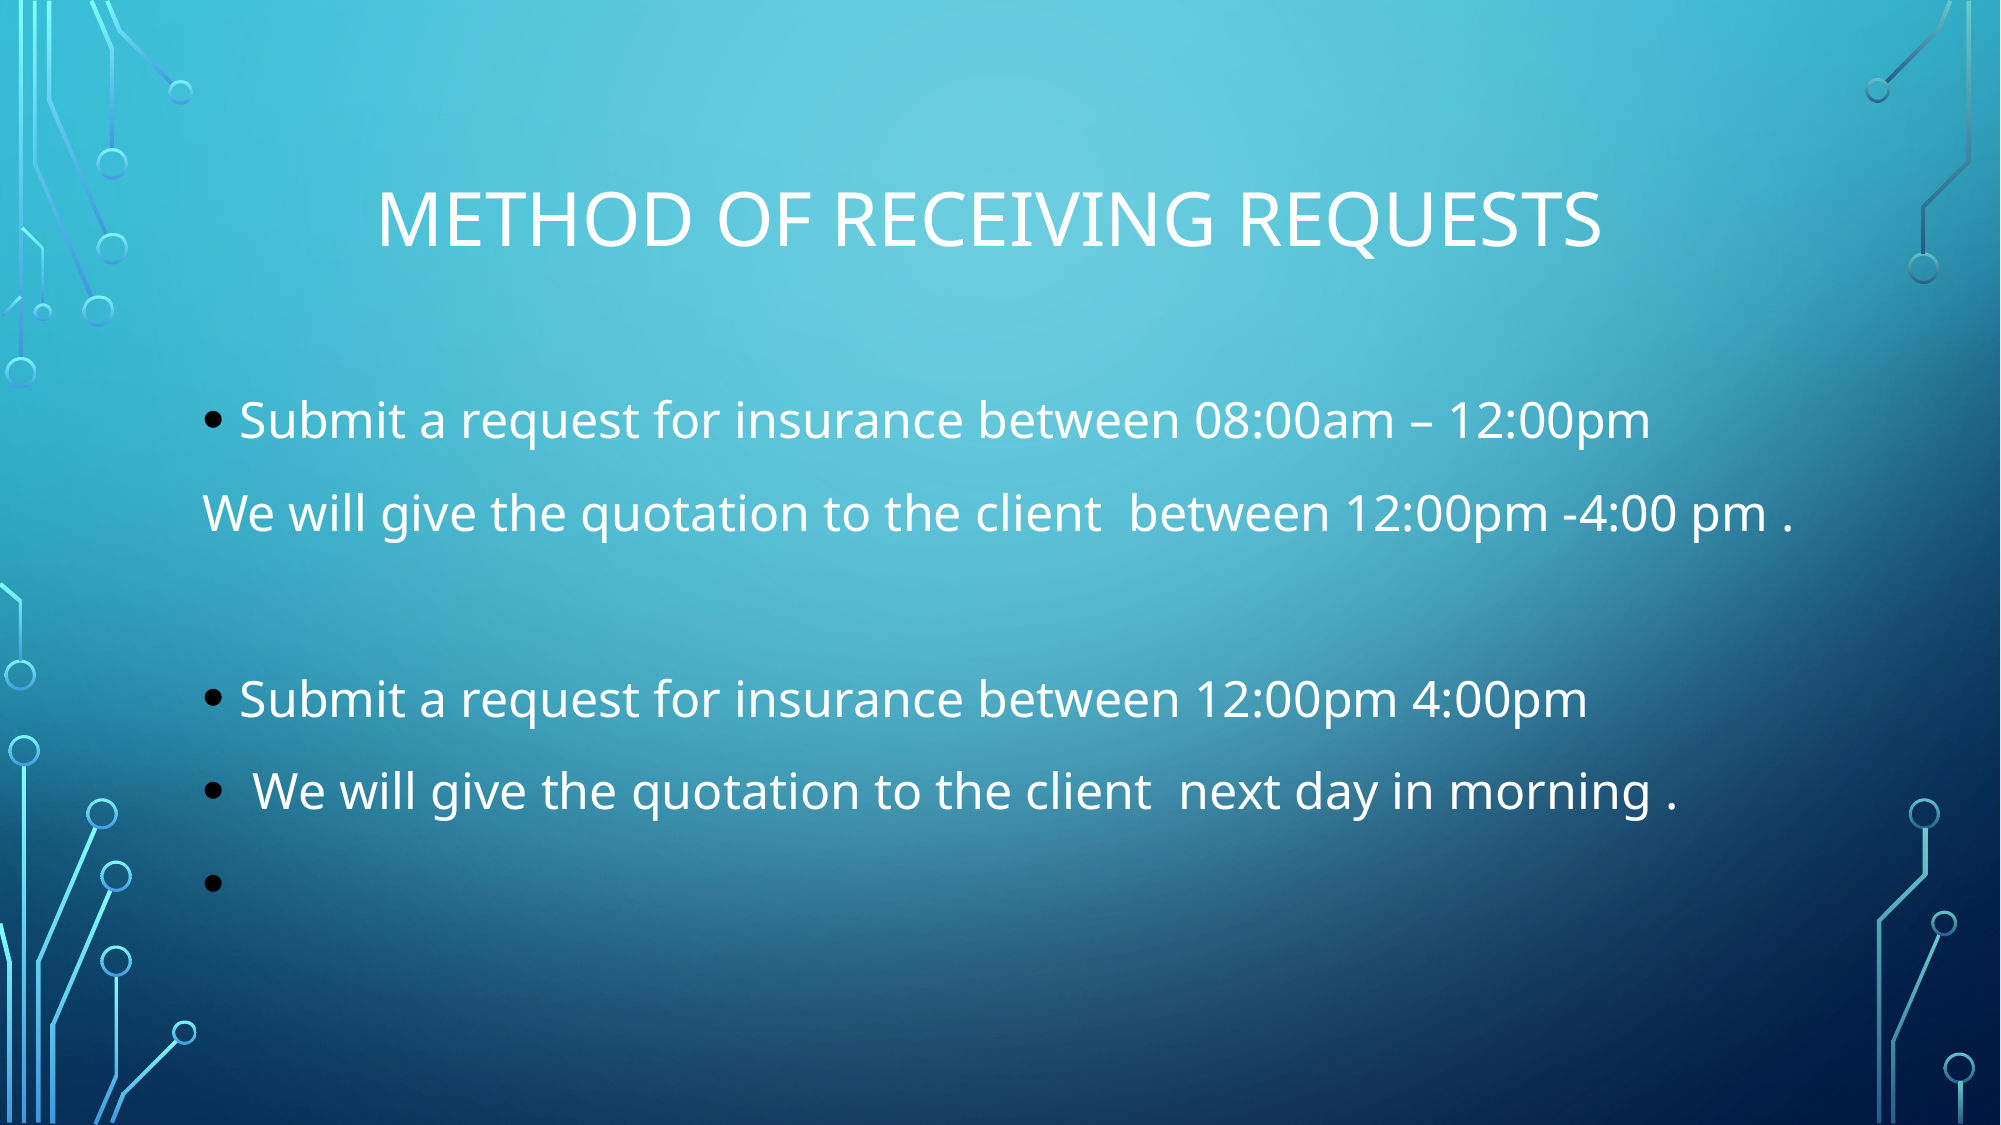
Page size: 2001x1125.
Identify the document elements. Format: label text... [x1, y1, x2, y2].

title Method of receiving requests [187, 101, 1813, 344]
list Submit a request for insurance between 08:00am – 12:00pm We will give the quotation to the client between 12:00pm -4:00 pm . Submit a request for insurance between 12:00pm 4:00pm We will give the quotation to the client next day in morning . [187, 369, 1813, 951]
